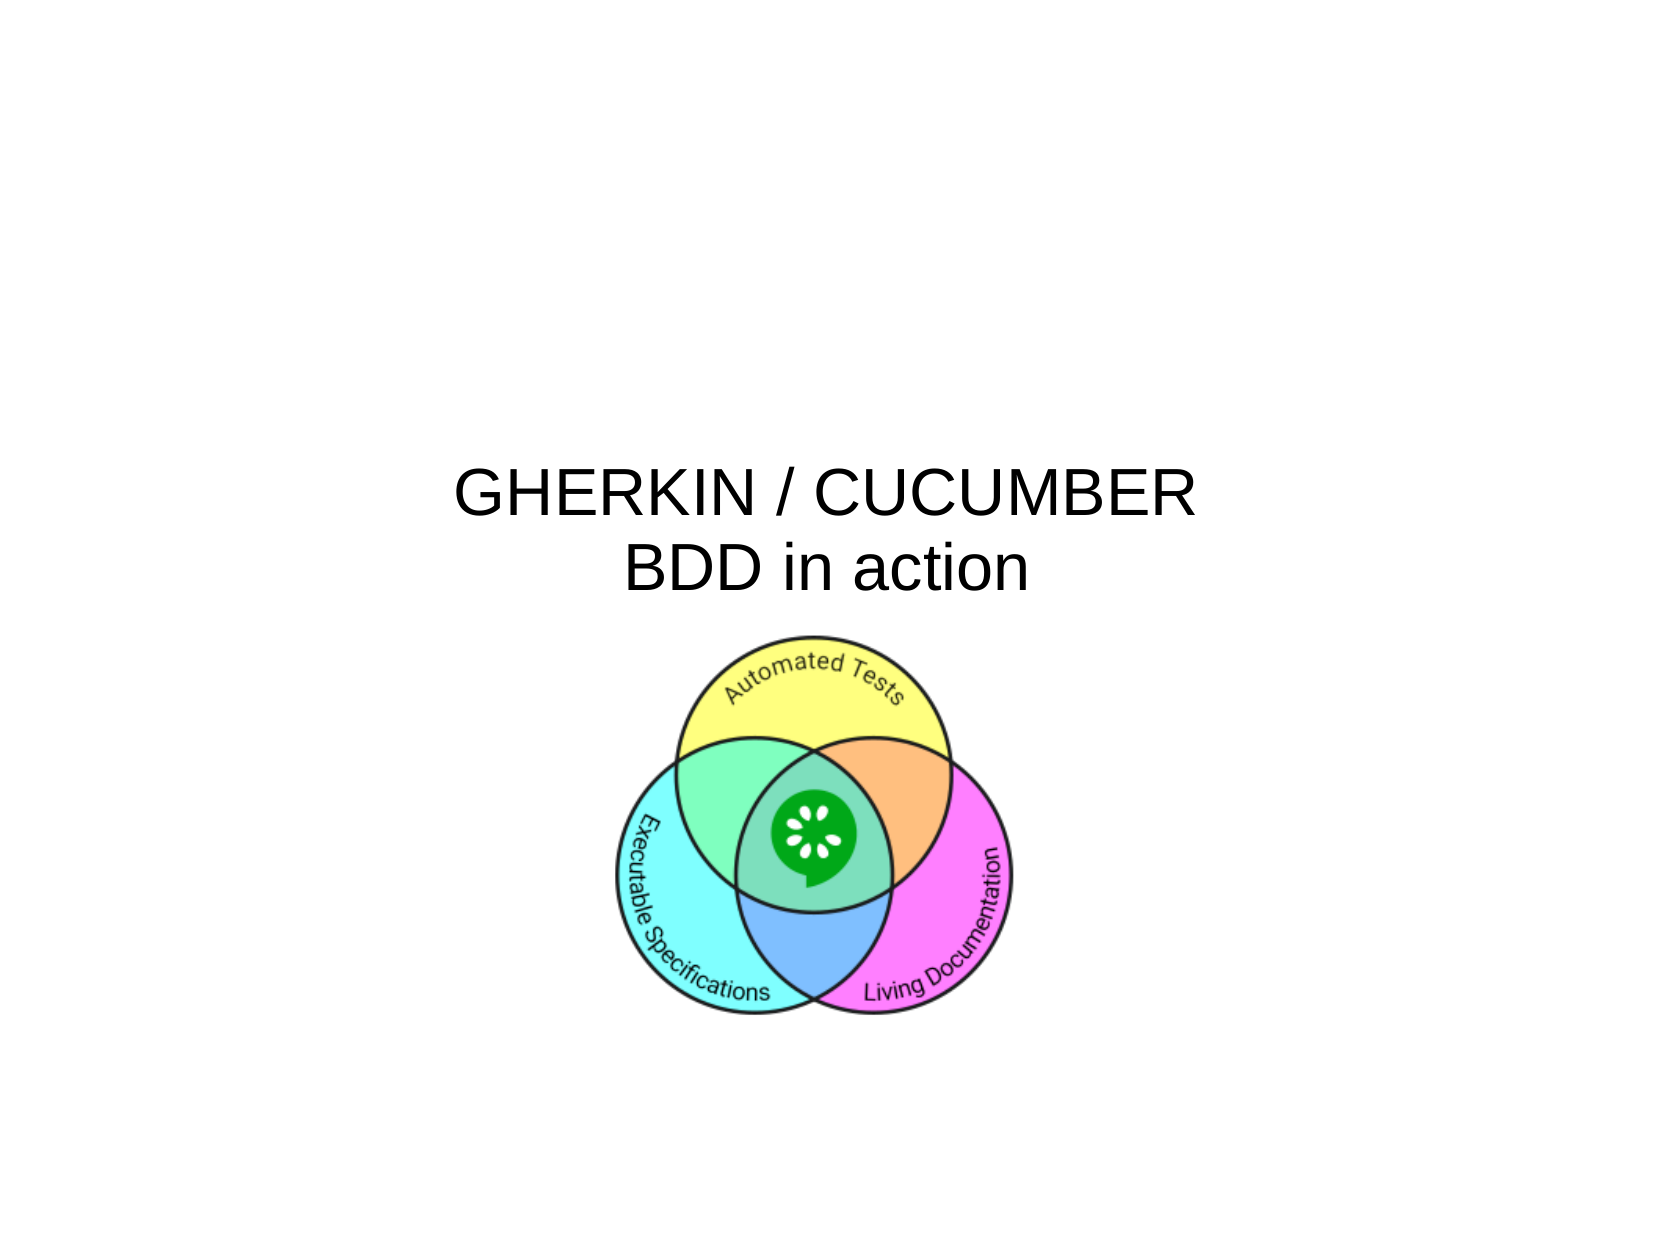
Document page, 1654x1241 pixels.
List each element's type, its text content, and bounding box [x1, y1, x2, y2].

subtitle GHERKIN / CUCUMBER BDD in action [82, 49, 1571, 1010]
picture [614, 625, 1015, 1026]
